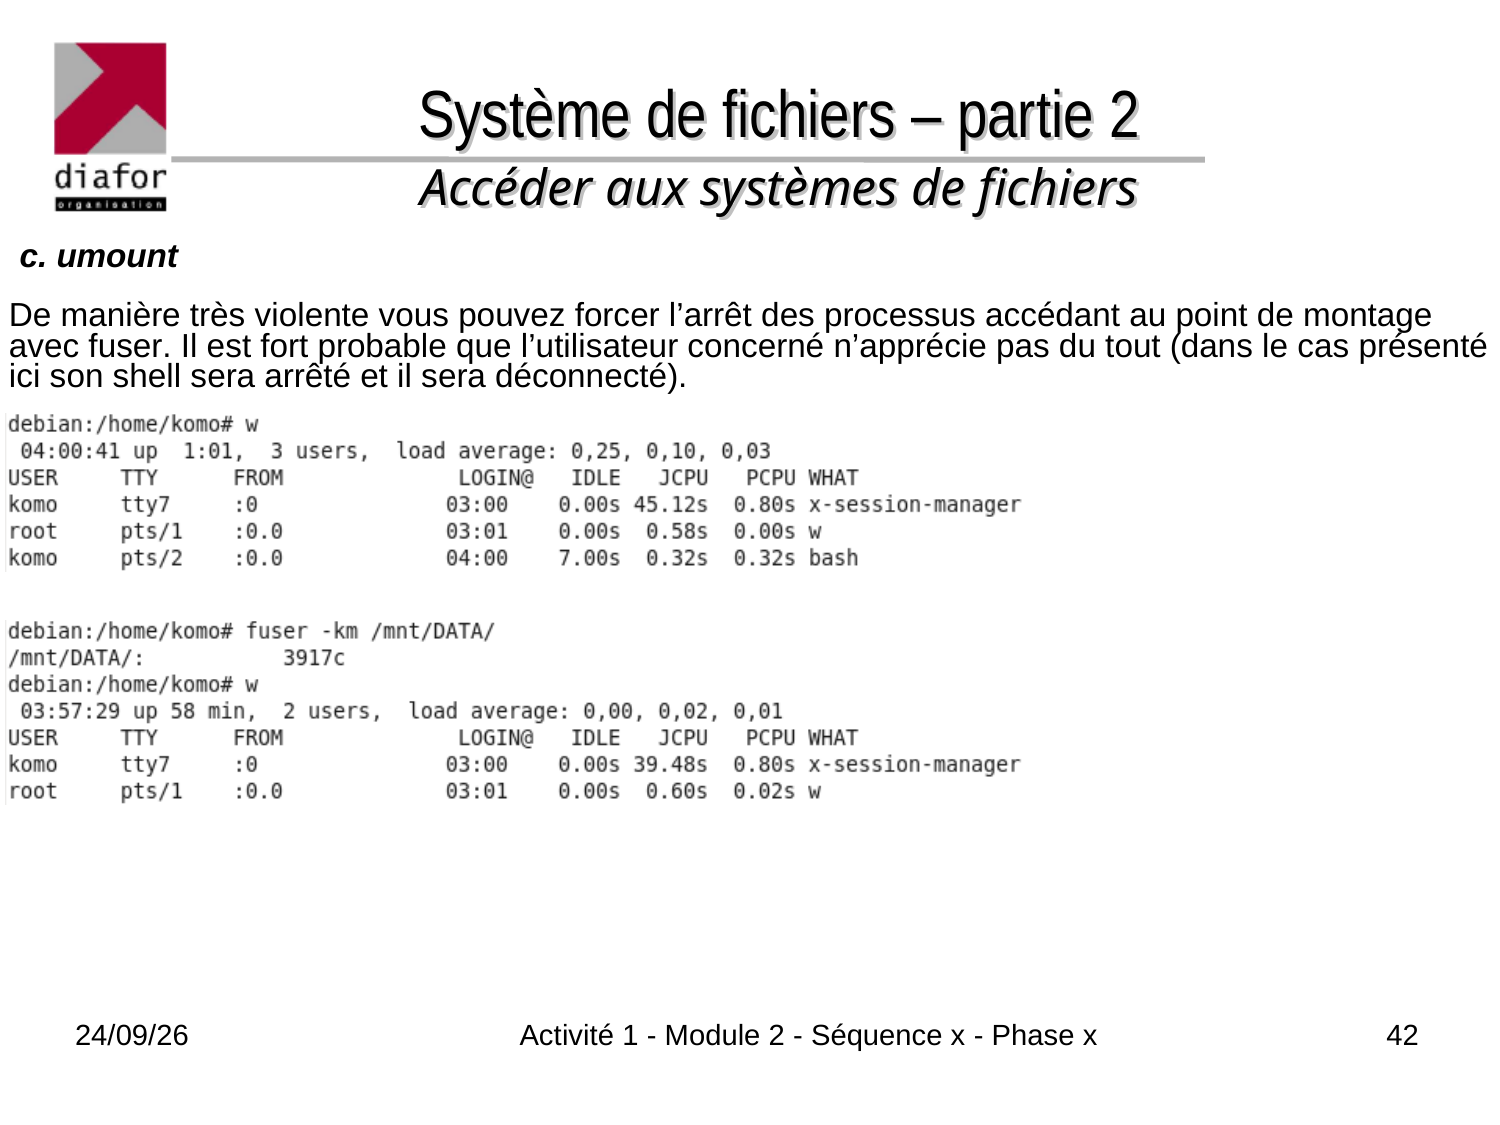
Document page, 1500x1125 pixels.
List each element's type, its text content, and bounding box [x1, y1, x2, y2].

picture [5, 620, 1040, 805]
picture [53, 42, 168, 213]
text_box c. umount [4, 236, 532, 282]
title Système de fichiers – partie 2 Accéder aux systèmes de fichiers [104, 45, 1455, 250]
text_box De manière très violente vous pouvez forcer l’arrêt des processus accédant au point de montage avec fuser. Il est fort probable que l’utilisateur concerné n’apprécie pas du tout (dans le cas présenté ici son shell sera arrêté et il sera déconnecté). [0, 295, 1500, 402]
picture [5, 413, 1028, 572]
